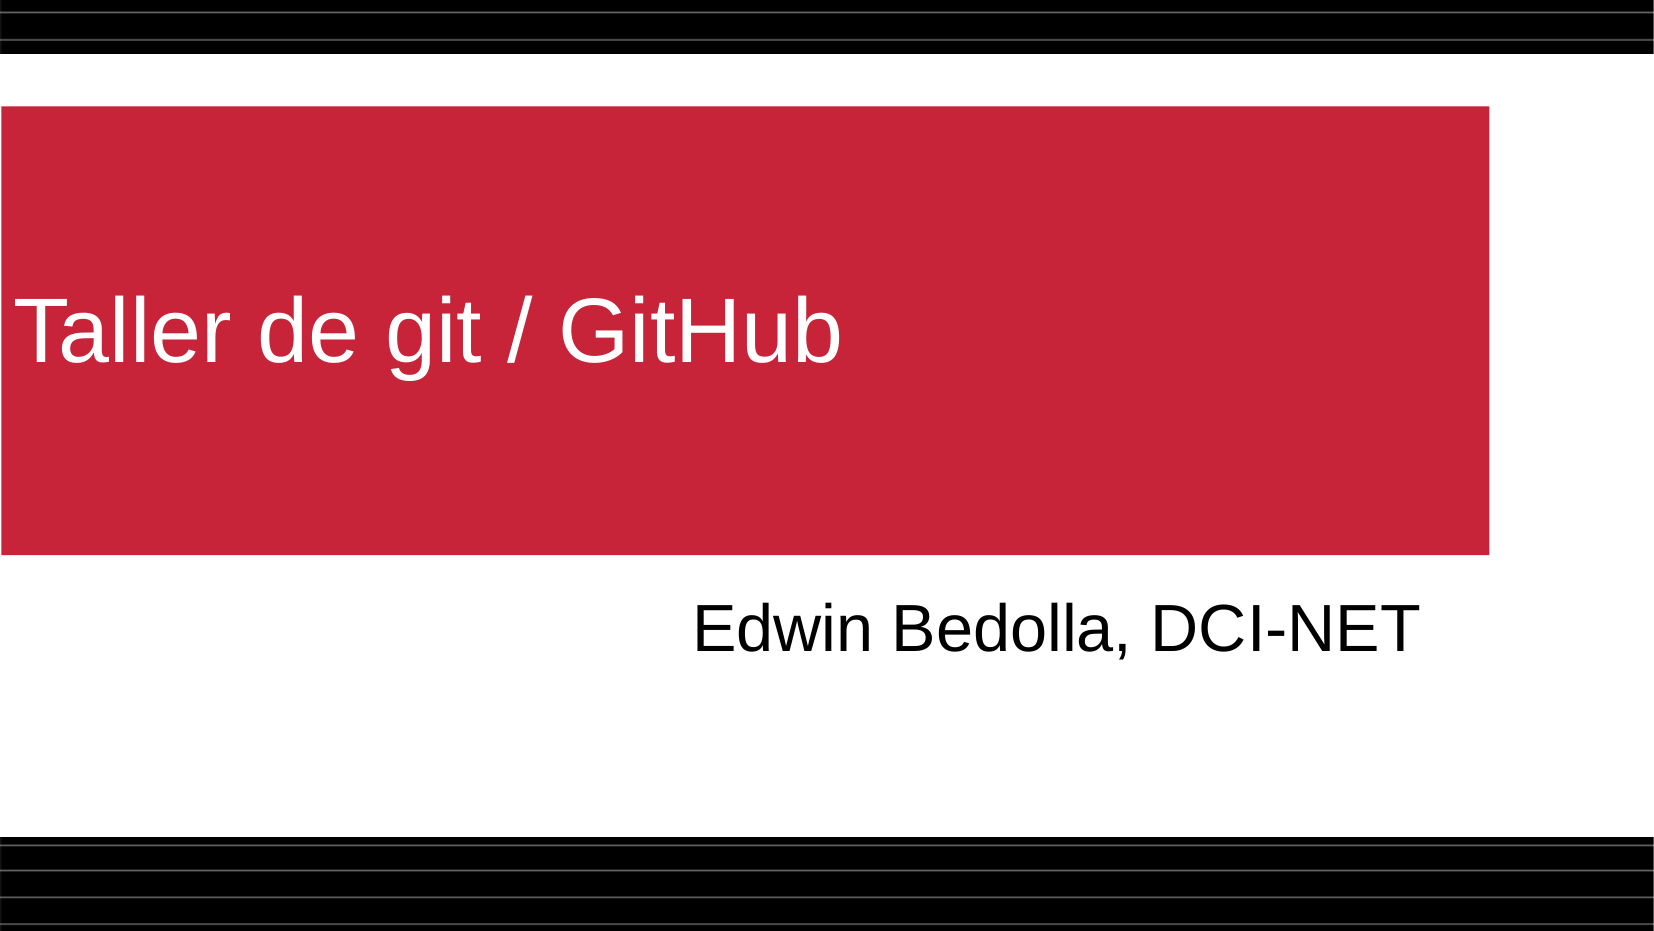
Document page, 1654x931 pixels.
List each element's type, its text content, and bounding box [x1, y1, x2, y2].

picture [0, 0, 1654, 54]
subtitle Edwin Bedolla, DCI-NET [625, 590, 1489, 804]
title Taller de git / GitHub [1, 106, 1490, 556]
picture [0, 837, 1654, 931]
